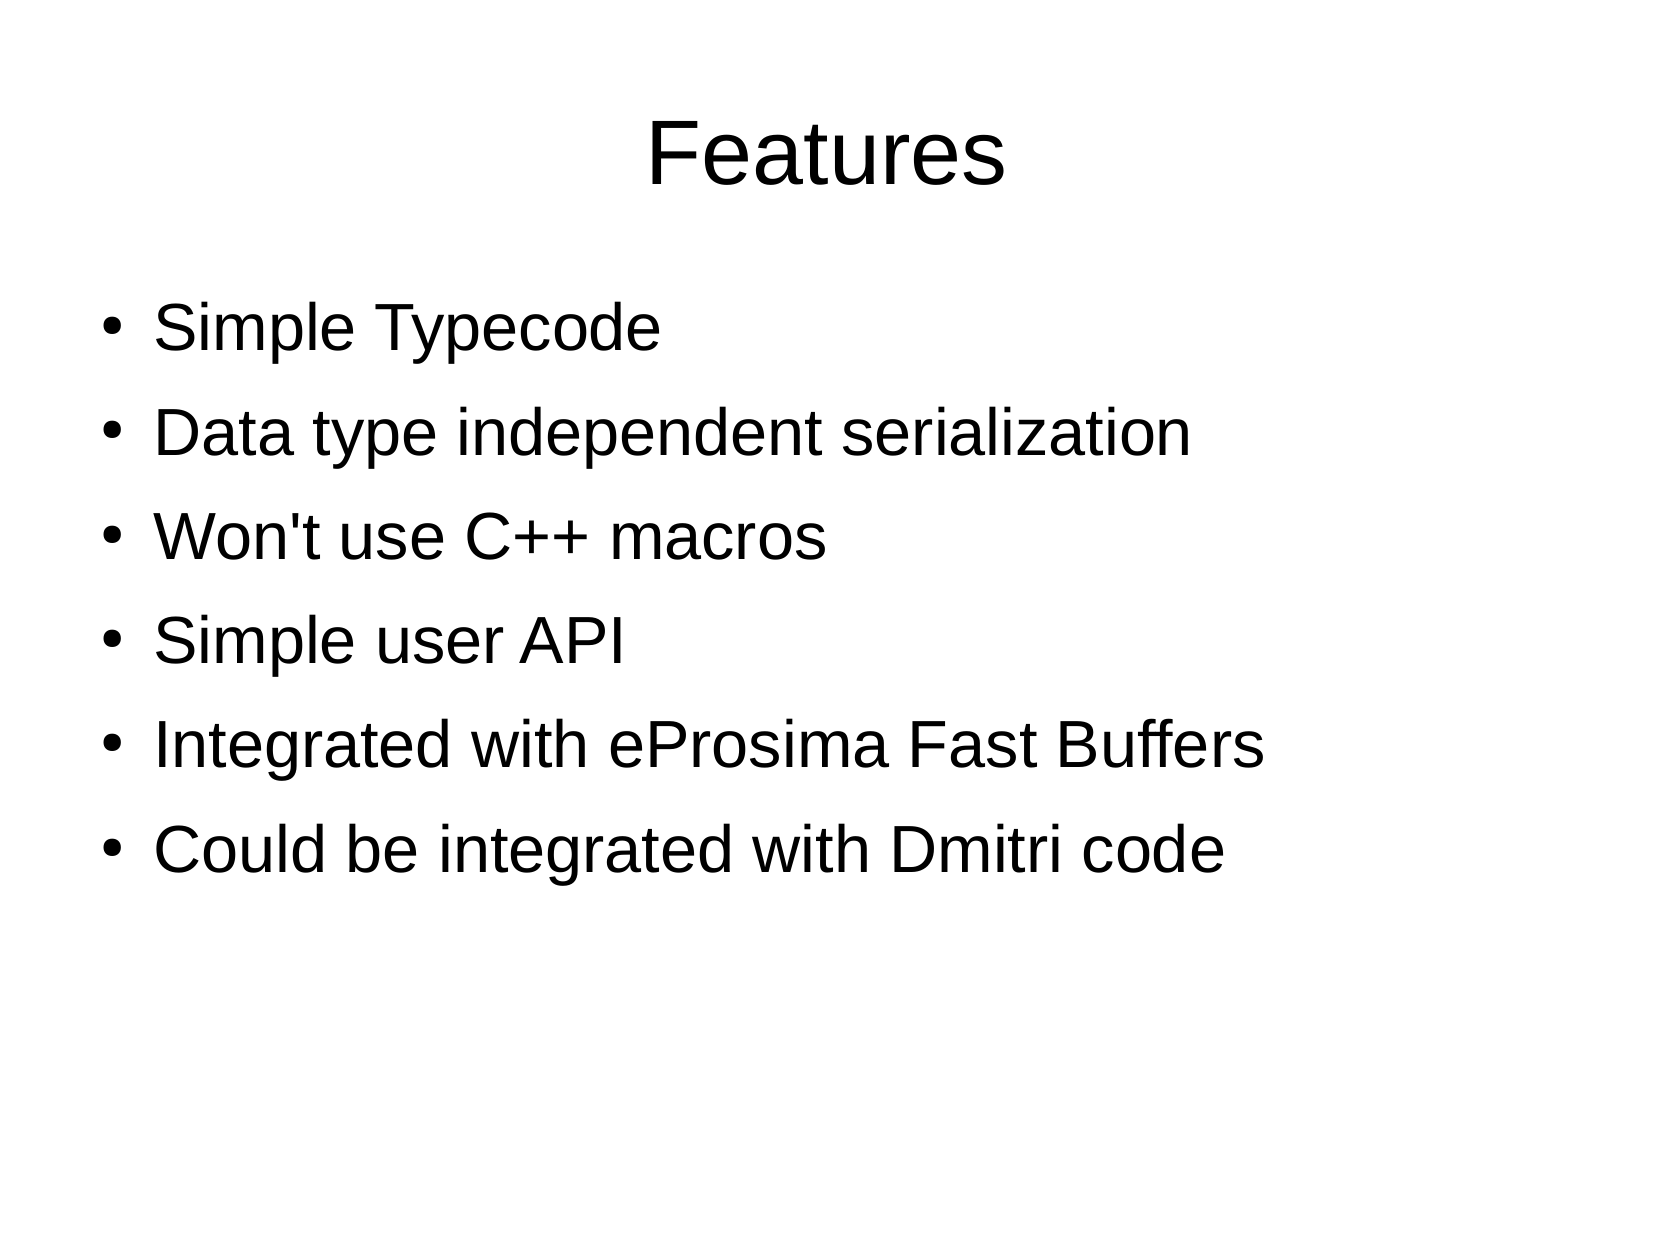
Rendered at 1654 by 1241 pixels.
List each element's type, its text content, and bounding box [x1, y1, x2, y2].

title Features [82, 49, 1571, 257]
list Simple Typecode Data type independent serialization Won't use C++ macros Simple user API Integrated with eProsima Fast Buffers Could be integrated with Dmitri code [82, 290, 1571, 1010]
